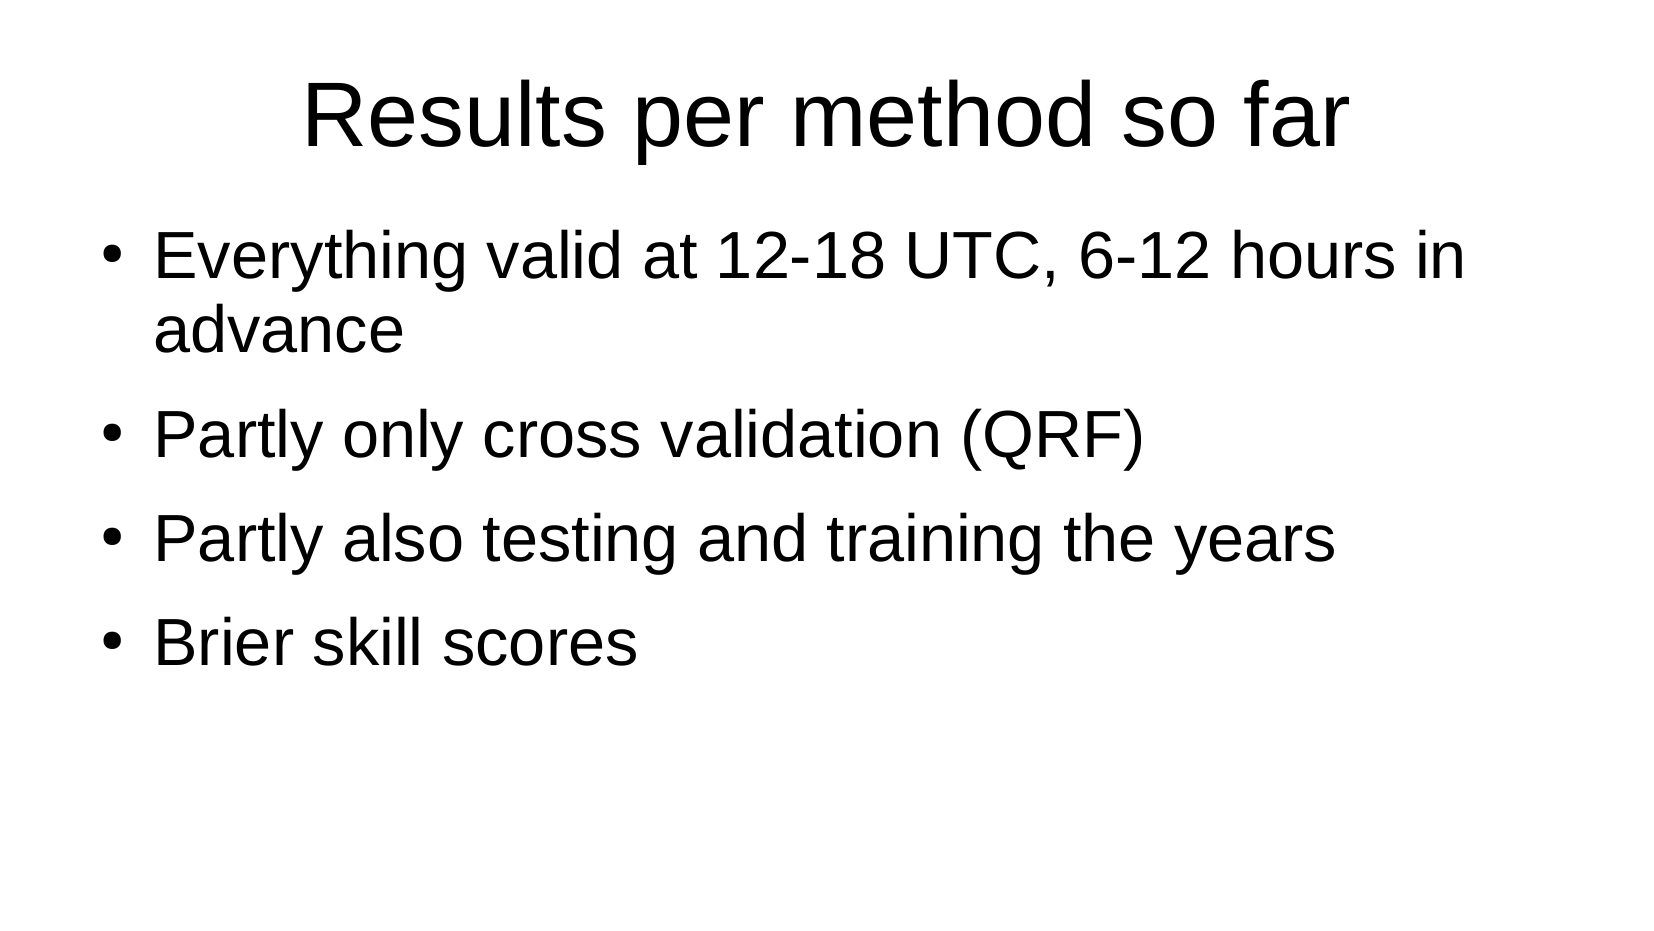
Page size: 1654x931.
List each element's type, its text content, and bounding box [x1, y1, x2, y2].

list Everything valid at 12-18 UTC, 6-12 hours in advance Partly only cross validation (QRF) Partly also testing and training the years Brier skill scores [82, 217, 1571, 758]
title Results per method so far [82, 37, 1571, 193]
